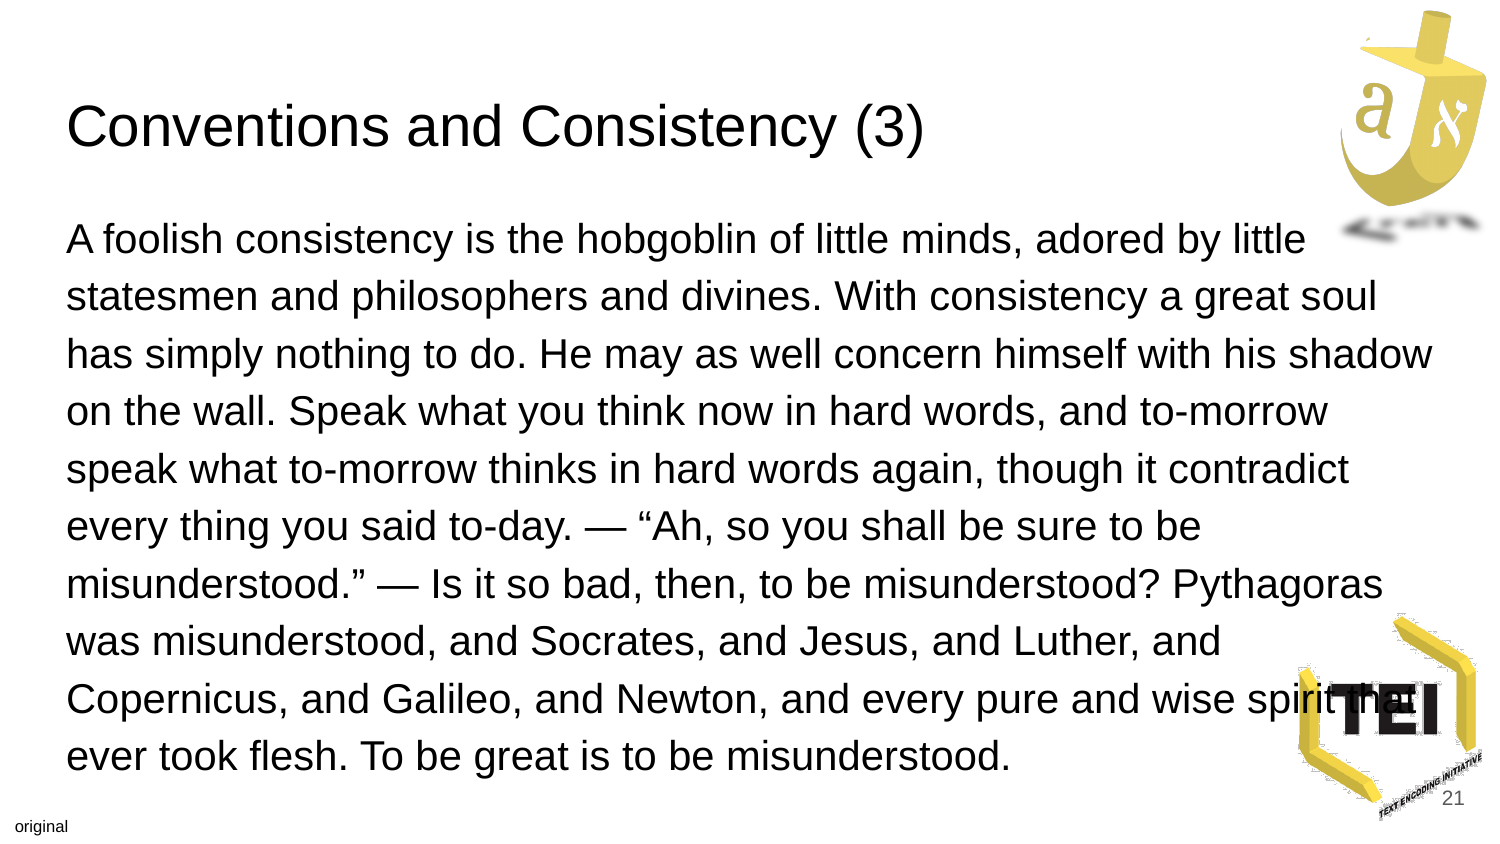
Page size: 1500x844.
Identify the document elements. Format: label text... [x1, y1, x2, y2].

text_box original [0, 810, 114, 844]
slide_number <number> [1389, 764, 1480, 830]
list A foolish consistency is the hobgoblin of little minds, adored by little statesmen and philosophers and divines. With consistency a great soul has simply nothing to do. He may as well concern himself with his shadow on the wall. Speak what you think now in hard words, and to-morrow speak what to-morrow thinks in hard words again, though it contradict every thing you said to-day. — “Ah, so you shall be sure to be misunderstood.” — Is it so bad, then, to be misunderstood? Pythagoras was misunderstood, and Socrates, and Jesus, and Luther, and Copernicus, and Galileo, and Newton, and every pure and wise spirit that ever took flesh. To be great is to be misunderstood. [51, 189, 1449, 750]
title Conventions and Consistency (3) [51, 72, 1449, 167]
picture [1324, 0, 1497, 250]
picture [1275, 604, 1500, 830]
